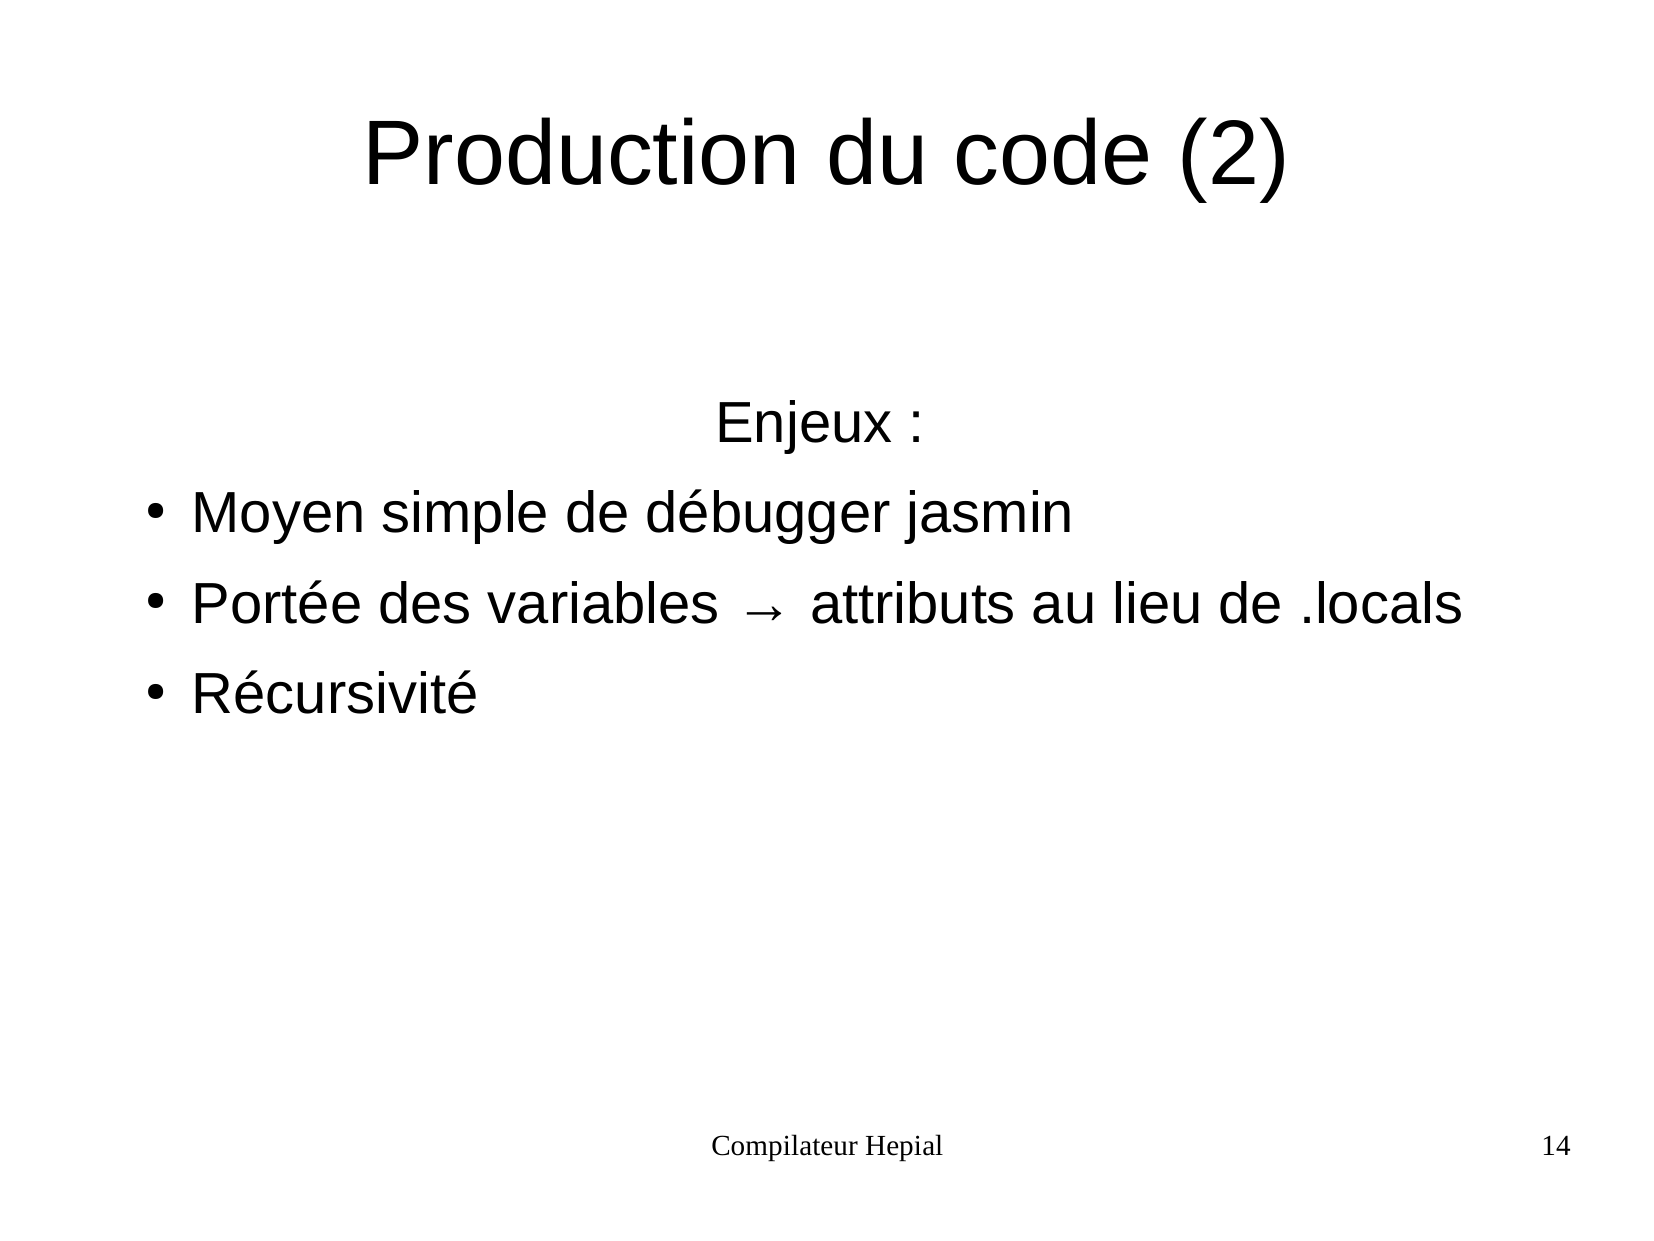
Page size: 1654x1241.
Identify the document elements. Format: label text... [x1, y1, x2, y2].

title Production du code (2) [82, 49, 1571, 257]
list Enjeux : Moyen simple de débugger jasmin Portée des variables → attributs au lieu de .locals Récursivité [129, 389, 1465, 745]
